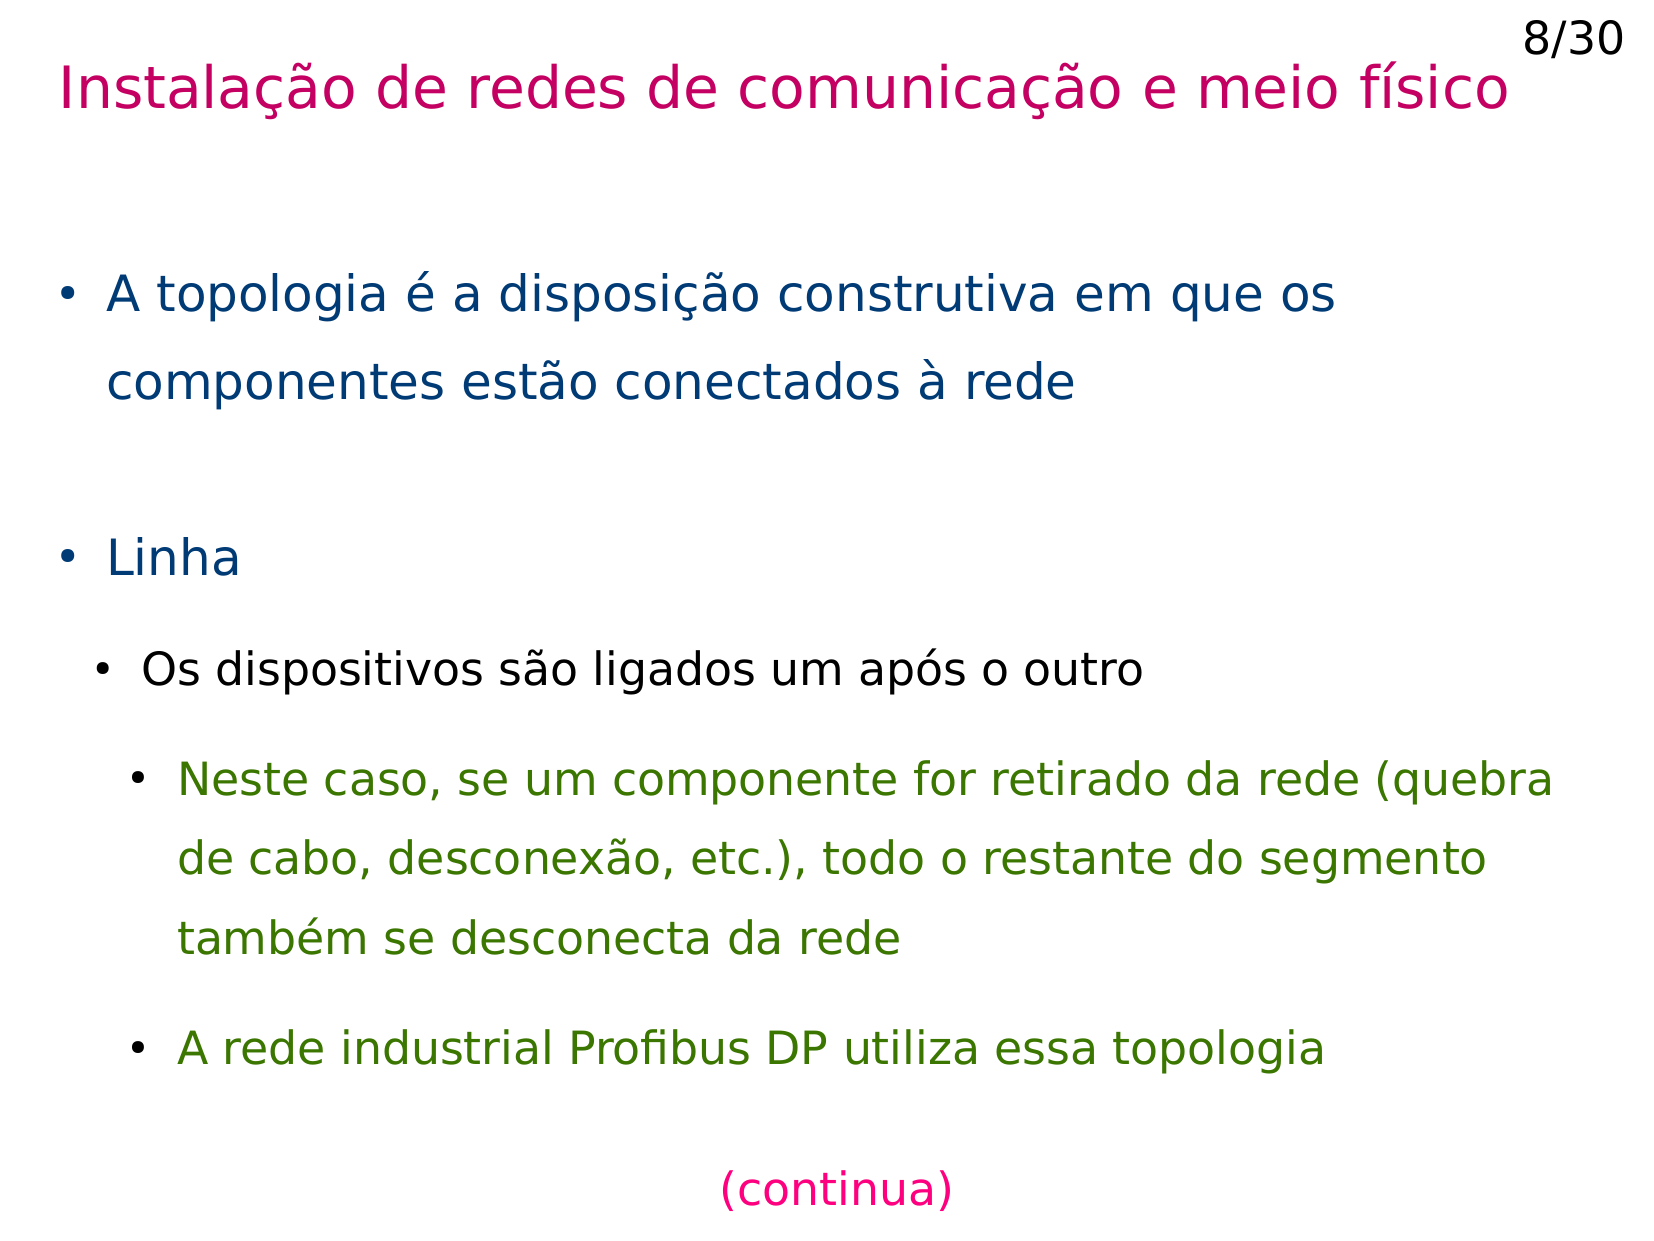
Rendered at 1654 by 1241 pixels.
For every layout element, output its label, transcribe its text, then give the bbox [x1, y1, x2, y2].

text_box (continua) [705, 1155, 970, 1224]
list A topologia é a disposição construtiva em que os componentes estão conectados à rede Linha Os dispositivos são ligados um após o outro Neste caso, se um componente for retirado da rede (quebra de cabo, desconexão, etc.), todo o restante do segmento também se desconecta da rede A rede industrial Profibus DP utiliza essa topologia [59, 236, 1625, 1211]
title Instalação de redes de comunicação e meio físico [59, 29, 1625, 148]
